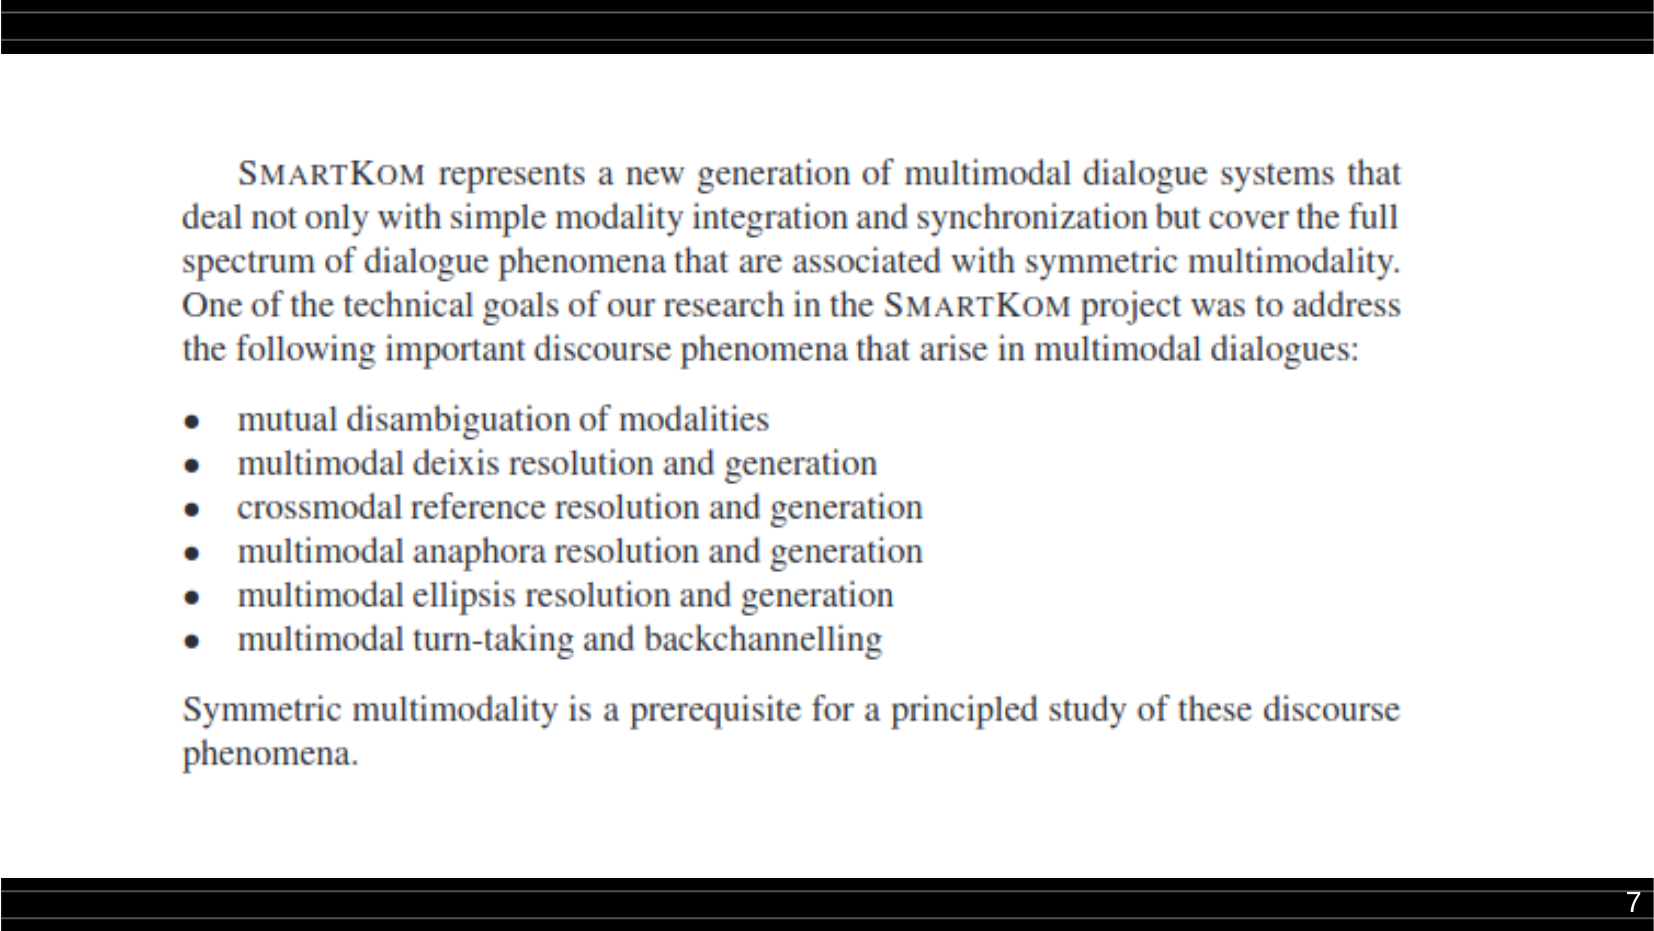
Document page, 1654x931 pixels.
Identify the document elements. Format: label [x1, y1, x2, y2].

picture [120, 104, 1493, 794]
picture [1, 878, 1654, 931]
picture [1, 0, 1654, 54]
